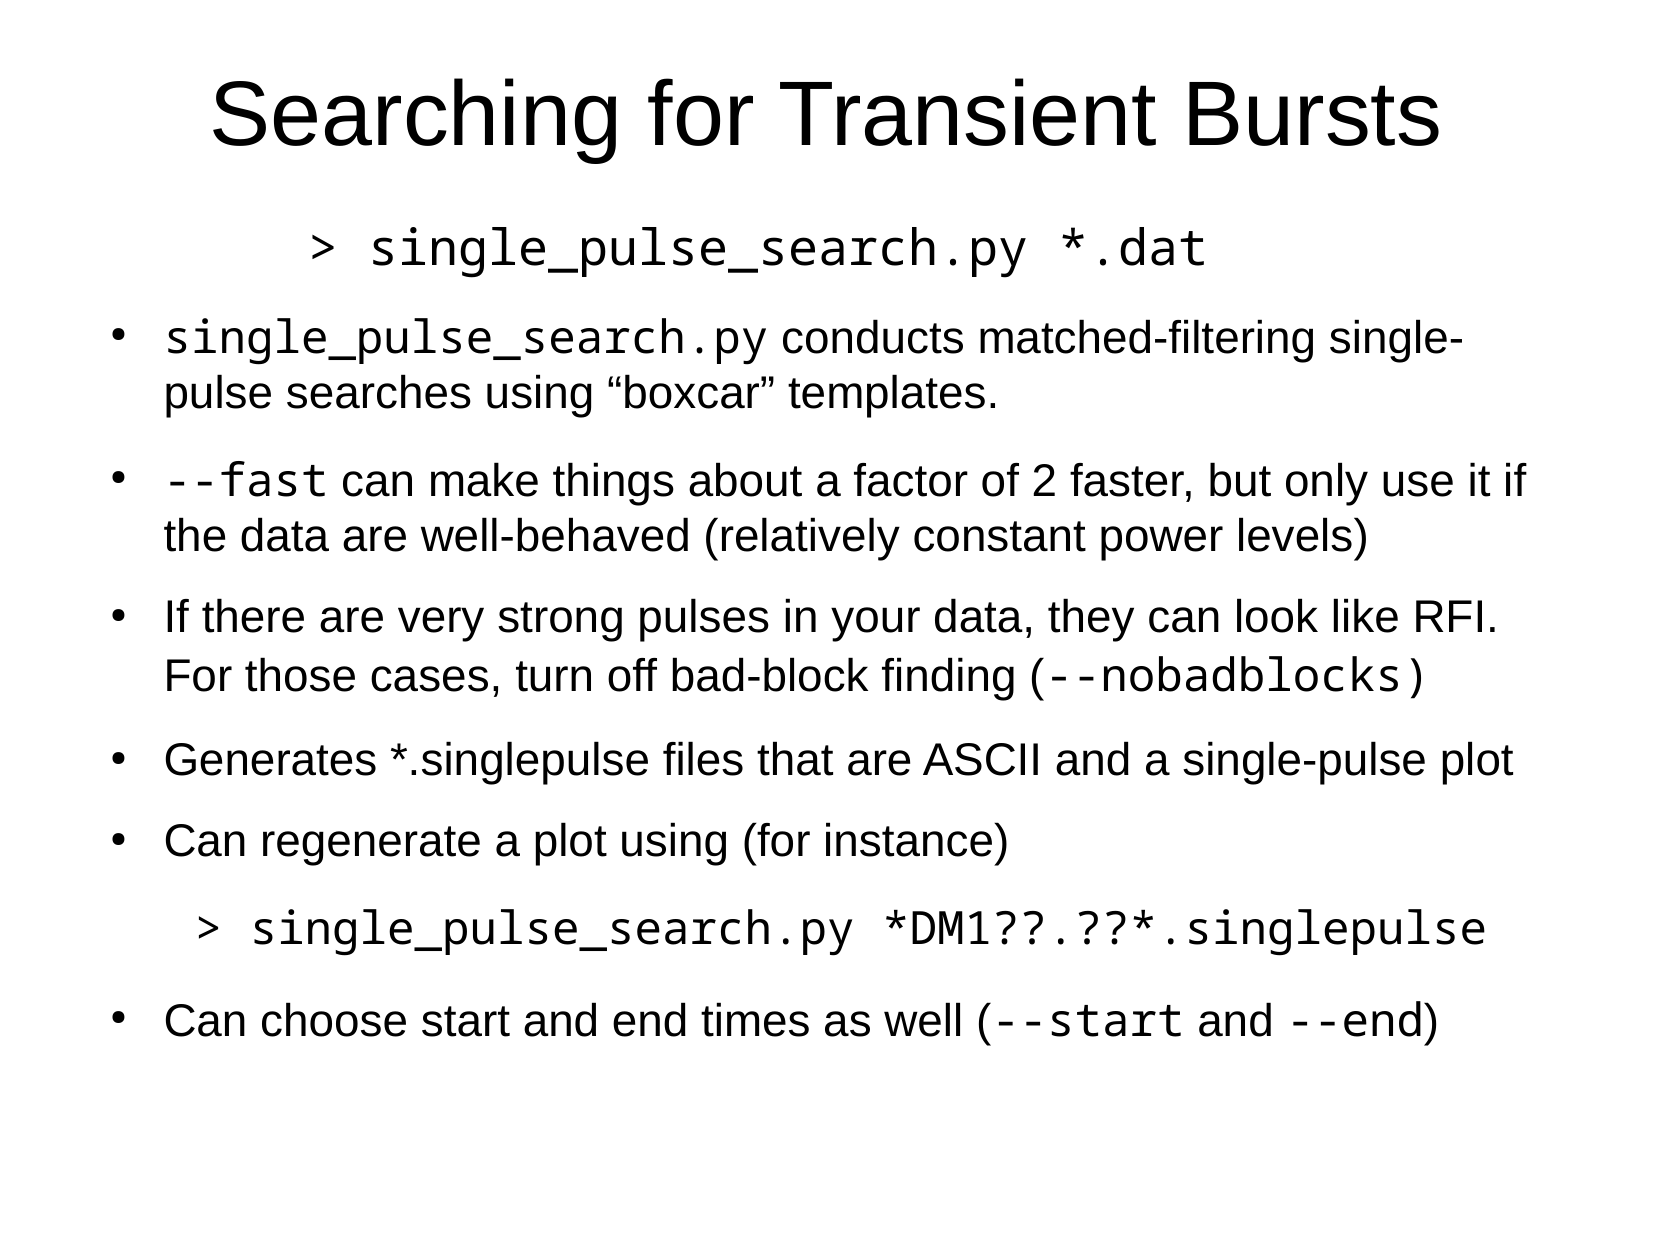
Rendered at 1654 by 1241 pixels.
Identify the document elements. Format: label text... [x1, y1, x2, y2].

list > single_pulse_search.py *.dat [228, 203, 1299, 301]
title Searching for Transient Bursts [82, 41, 1571, 186]
list single_pulse_search.py conducts matched-filtering single-pulse searches using “boxcar” templates. --fast can make things about a factor of 2 faster, but only use it if the data are well-behaved (relatively constant power levels) If there are very strong pulses in your data, they can look like RFI. For those cases, turn off bad-block finding (--nobadblocks) Generates *.singlepulse files that are ASCII and a single-pulse plot Can regenerate a plot using (for instance) > single_pulse_search.py *DM1??.??*.singlepulse Can choose start and end times as well (--start and --end) [92, 304, 1538, 1170]
